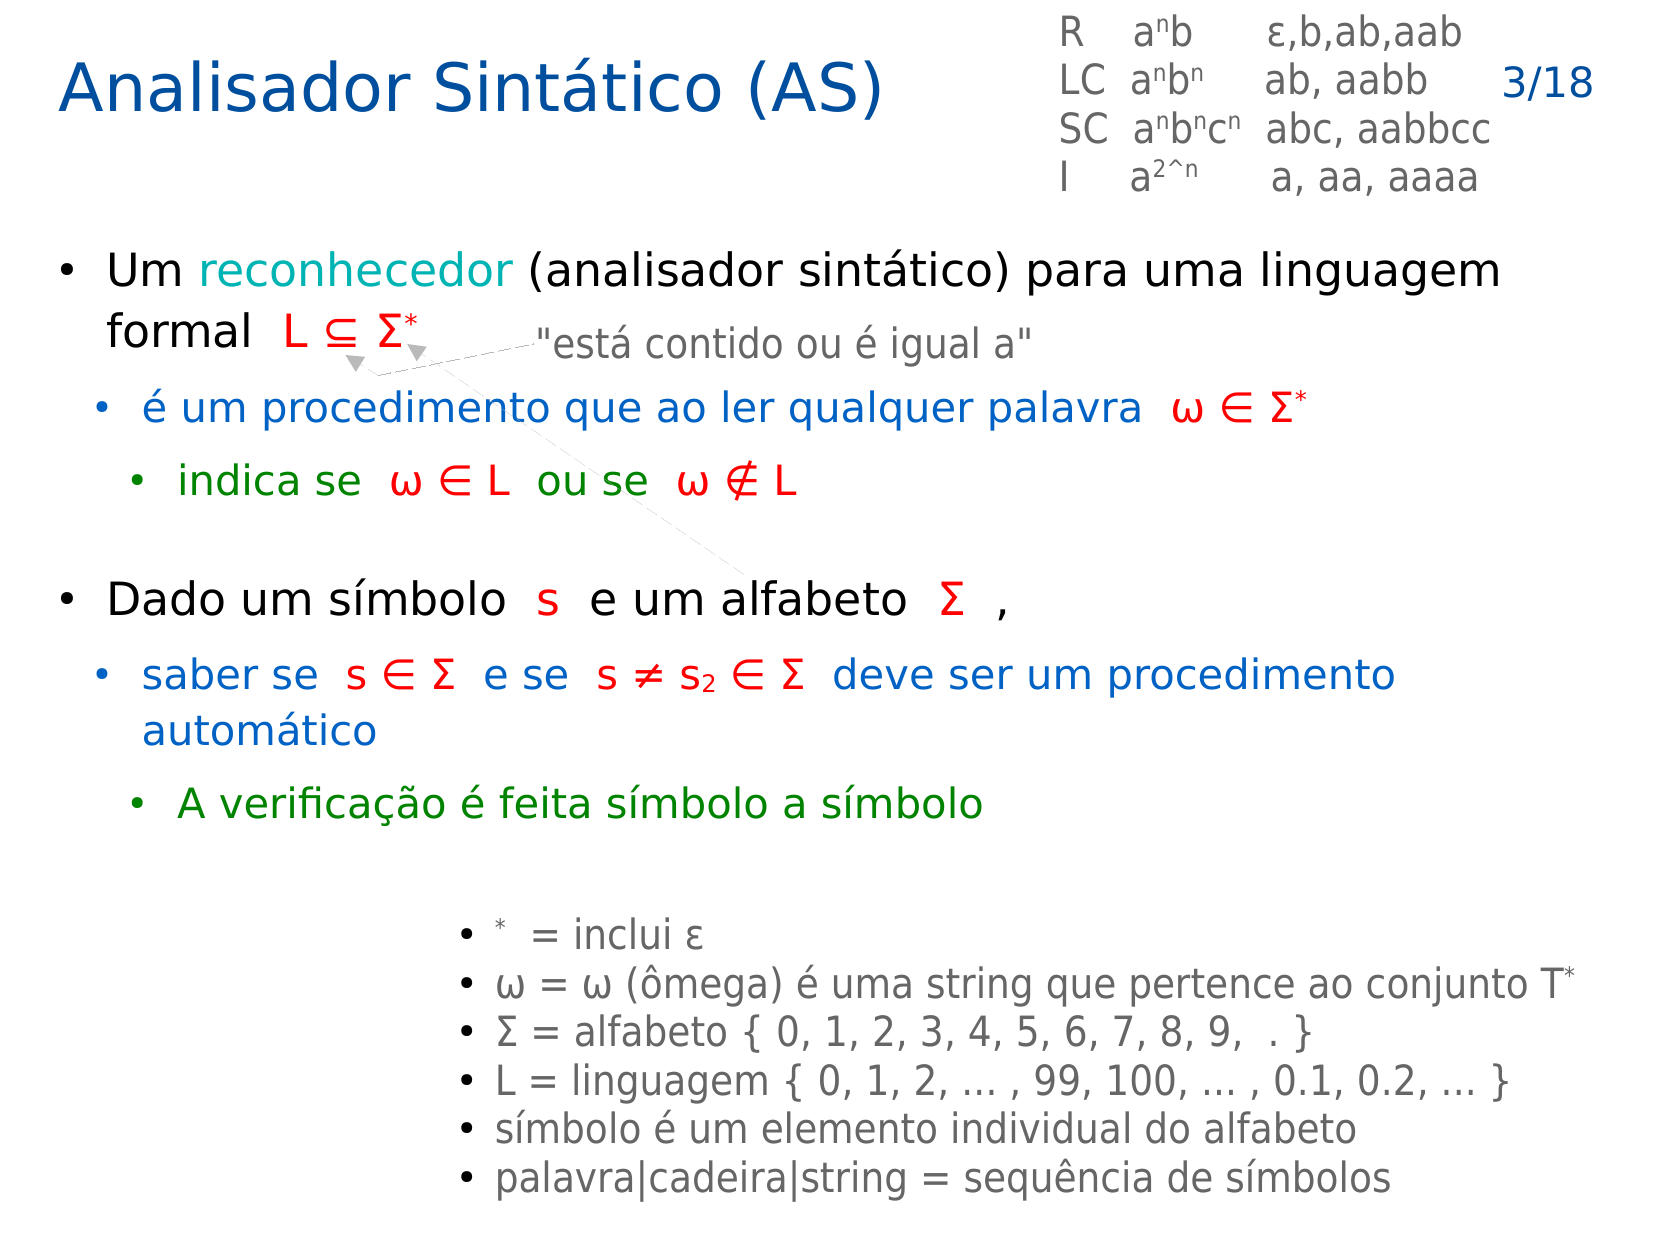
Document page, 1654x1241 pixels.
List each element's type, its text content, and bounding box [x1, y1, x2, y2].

list Um reconhecedor (analisador sintático) para uma linguagem formal L ⊆ Σ* é um procedimento que ao ler qualquer palavra ω ∈ Σ* indica se ω ∈ L ou se ω ∉ L Dado um símbolo s e um alfabeto Σ , saber se s ∈ Σ e se s ≠ s2 ∈ Σ deve ser um procedimento automático A verificação é feita símbolo a símbolo [59, 236, 1595, 1211]
text_box R anb ε,b,ab,aab LC anbn ab, aabb SC anbncn abc, aabbcc I a2^n a, aa, aaaa [1043, 0, 1563, 243]
title Analisador Sintático (AS) [59, 29, 1043, 148]
text_box "está contido ou é igual a" [520, 312, 1088, 385]
text_box * = inclui ε ω = ω (ômega) é uma string que pertence ao conjunto T* Σ = alfabeto { 0, 1, 2, 3, 4, 5, 6, 7, 8, 9, . } L = linguagem { 0, 1, 2, ... , 99, 100, ... , 0.1, 0.2, ... } símbolo é um elemento individual do alfabeto palavra|cadeira|string = sequência de símbolos [444, 903, 1638, 1211]
title Analisador Sintático (AS) [1563, 29, 1625, 148]
